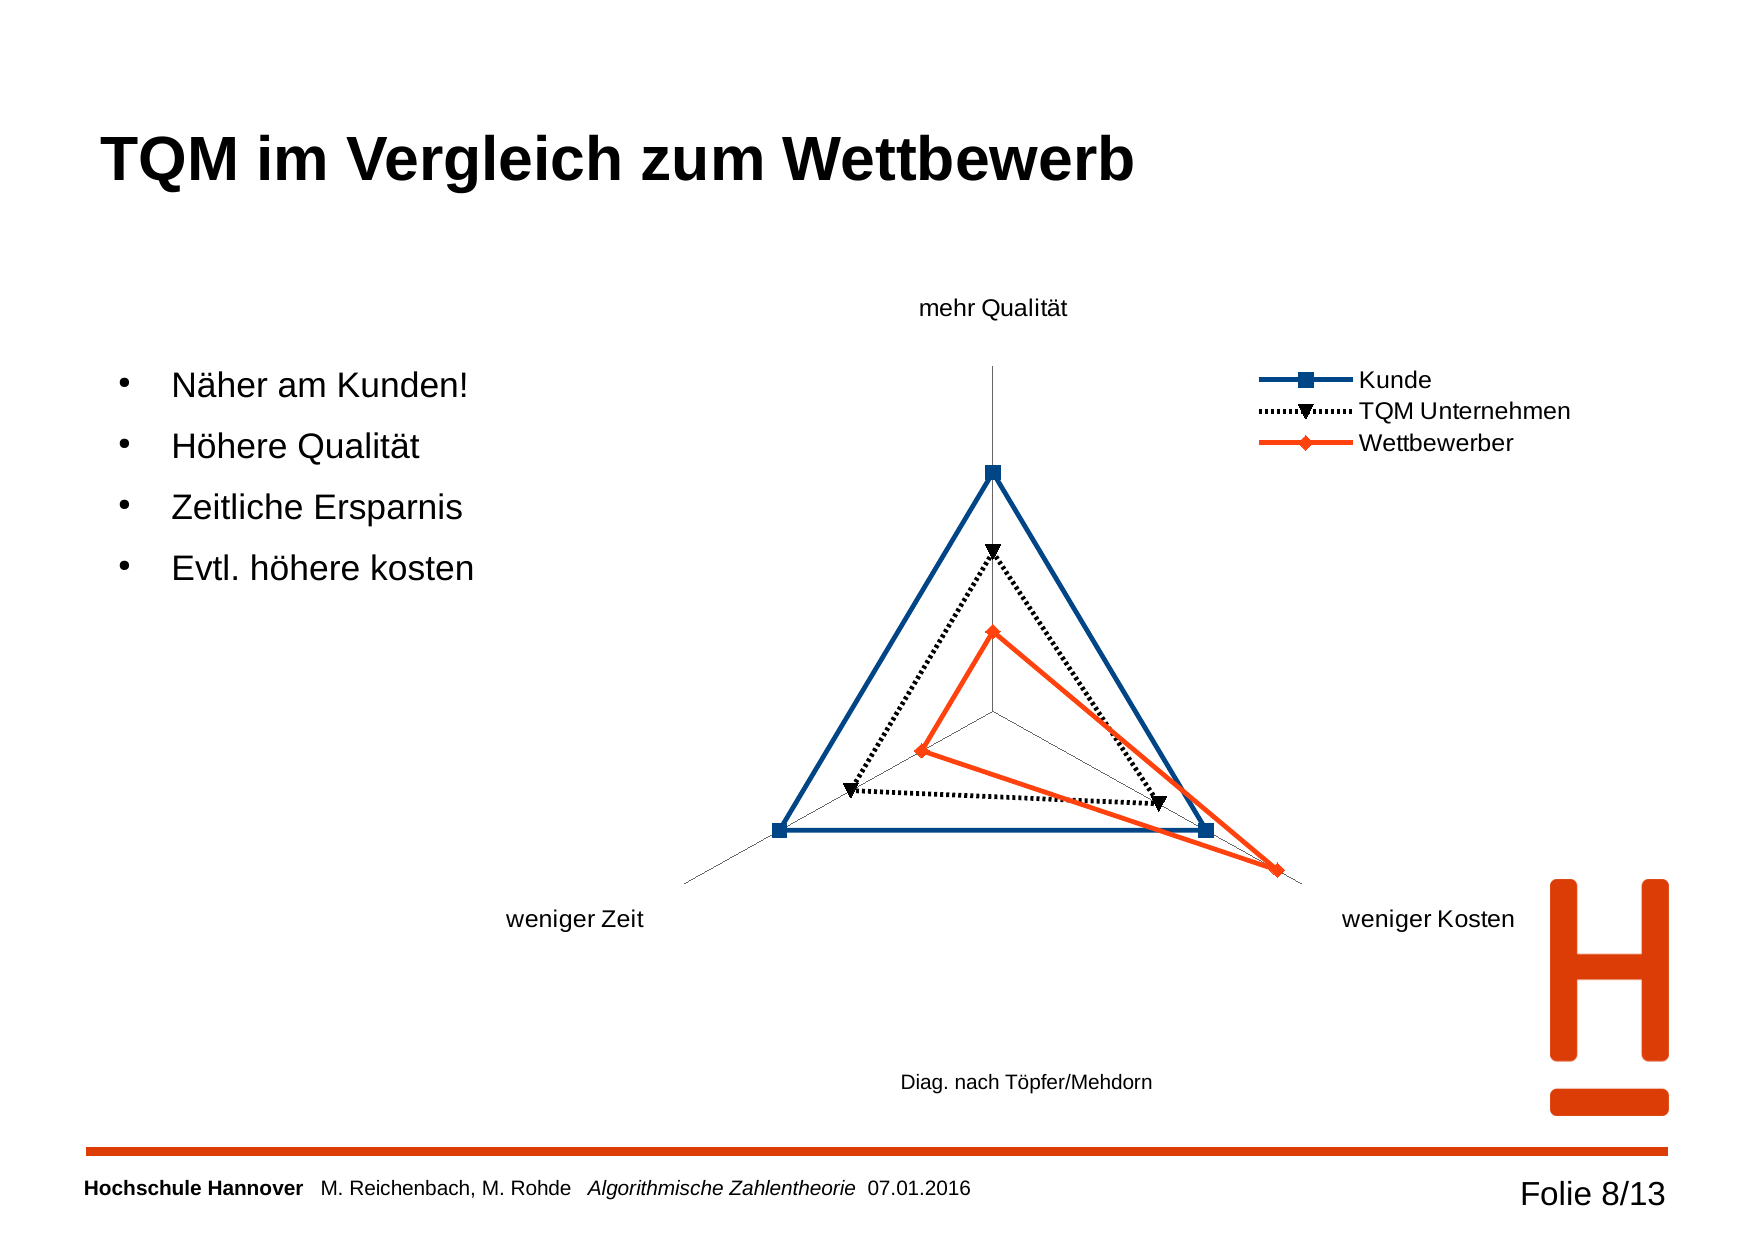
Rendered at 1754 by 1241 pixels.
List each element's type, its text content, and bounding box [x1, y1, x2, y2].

list Näher am Kunden! Höhere Qualität Zeitliche Ersparnis Evtl. höhere kosten [85, 350, 709, 886]
title TQM im Vergleich zum Wettbewerb [85, 110, 1669, 266]
text_box Diag. nach Töpfer/Mehdorn [885, 1062, 1192, 1101]
chart [504, 294, 1582, 1056]
picture [1550, 879, 1669, 1116]
